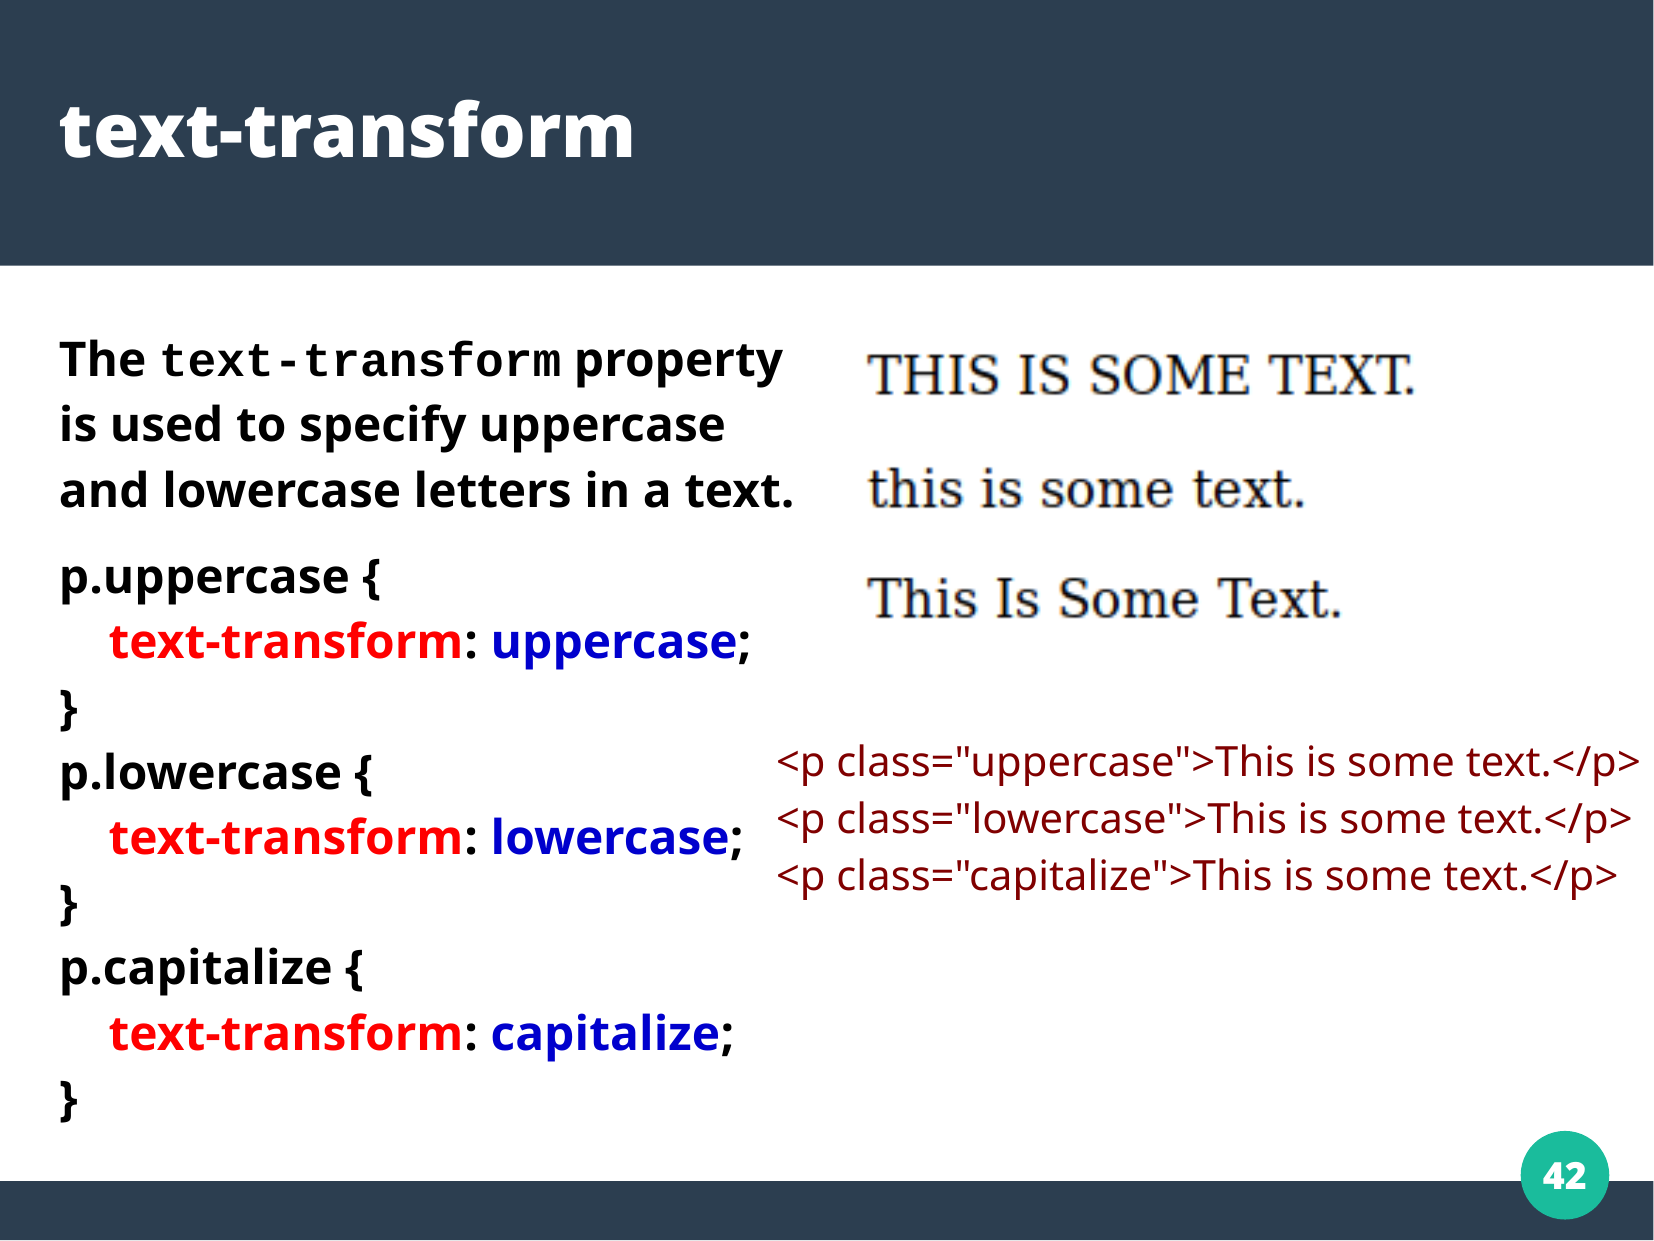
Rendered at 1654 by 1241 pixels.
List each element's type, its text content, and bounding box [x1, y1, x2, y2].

title text-transform [59, 49, 1595, 207]
picture [860, 302, 1439, 658]
text_box <p class="uppercase">This is some text.</p> <p class="lowercase">This is some text.</p> <p class="capitalize">This is some text.</p> [761, 724, 1654, 1131]
list The text-transform property is used to specify uppercase and lowercase letters in a text. p.uppercase { text-transform: uppercase; } p.lowercase { text-transform: lowercase; } p.capitalize { text-transform: capitalize; } [59, 324, 809, 1152]
